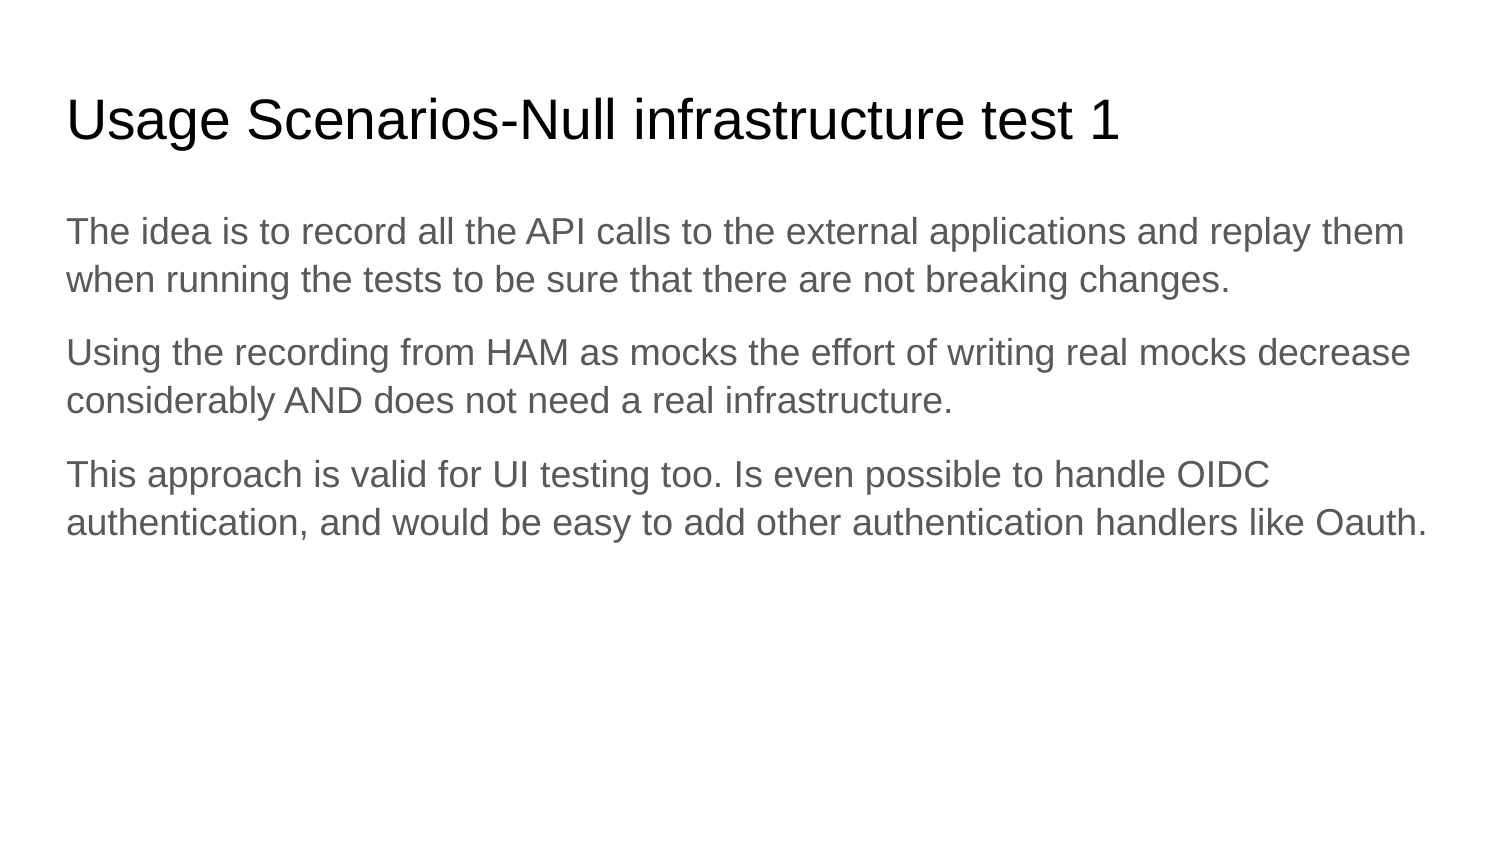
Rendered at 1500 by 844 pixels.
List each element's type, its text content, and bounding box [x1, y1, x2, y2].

list The idea is to record all the API calls to the external applications and replay them when running the tests to be sure that there are not breaking changes. Using the recording from HAM as mocks the effort of writing real mocks decrease considerably AND does not need a real infrastructure. This approach is valid for UI testing too. Is even possible to handle OIDC authentication, and would be easy to add other authentication handlers like Oauth. [51, 189, 1449, 750]
title Usage Scenarios-Null infrastructure test 1 [51, 72, 1449, 167]
